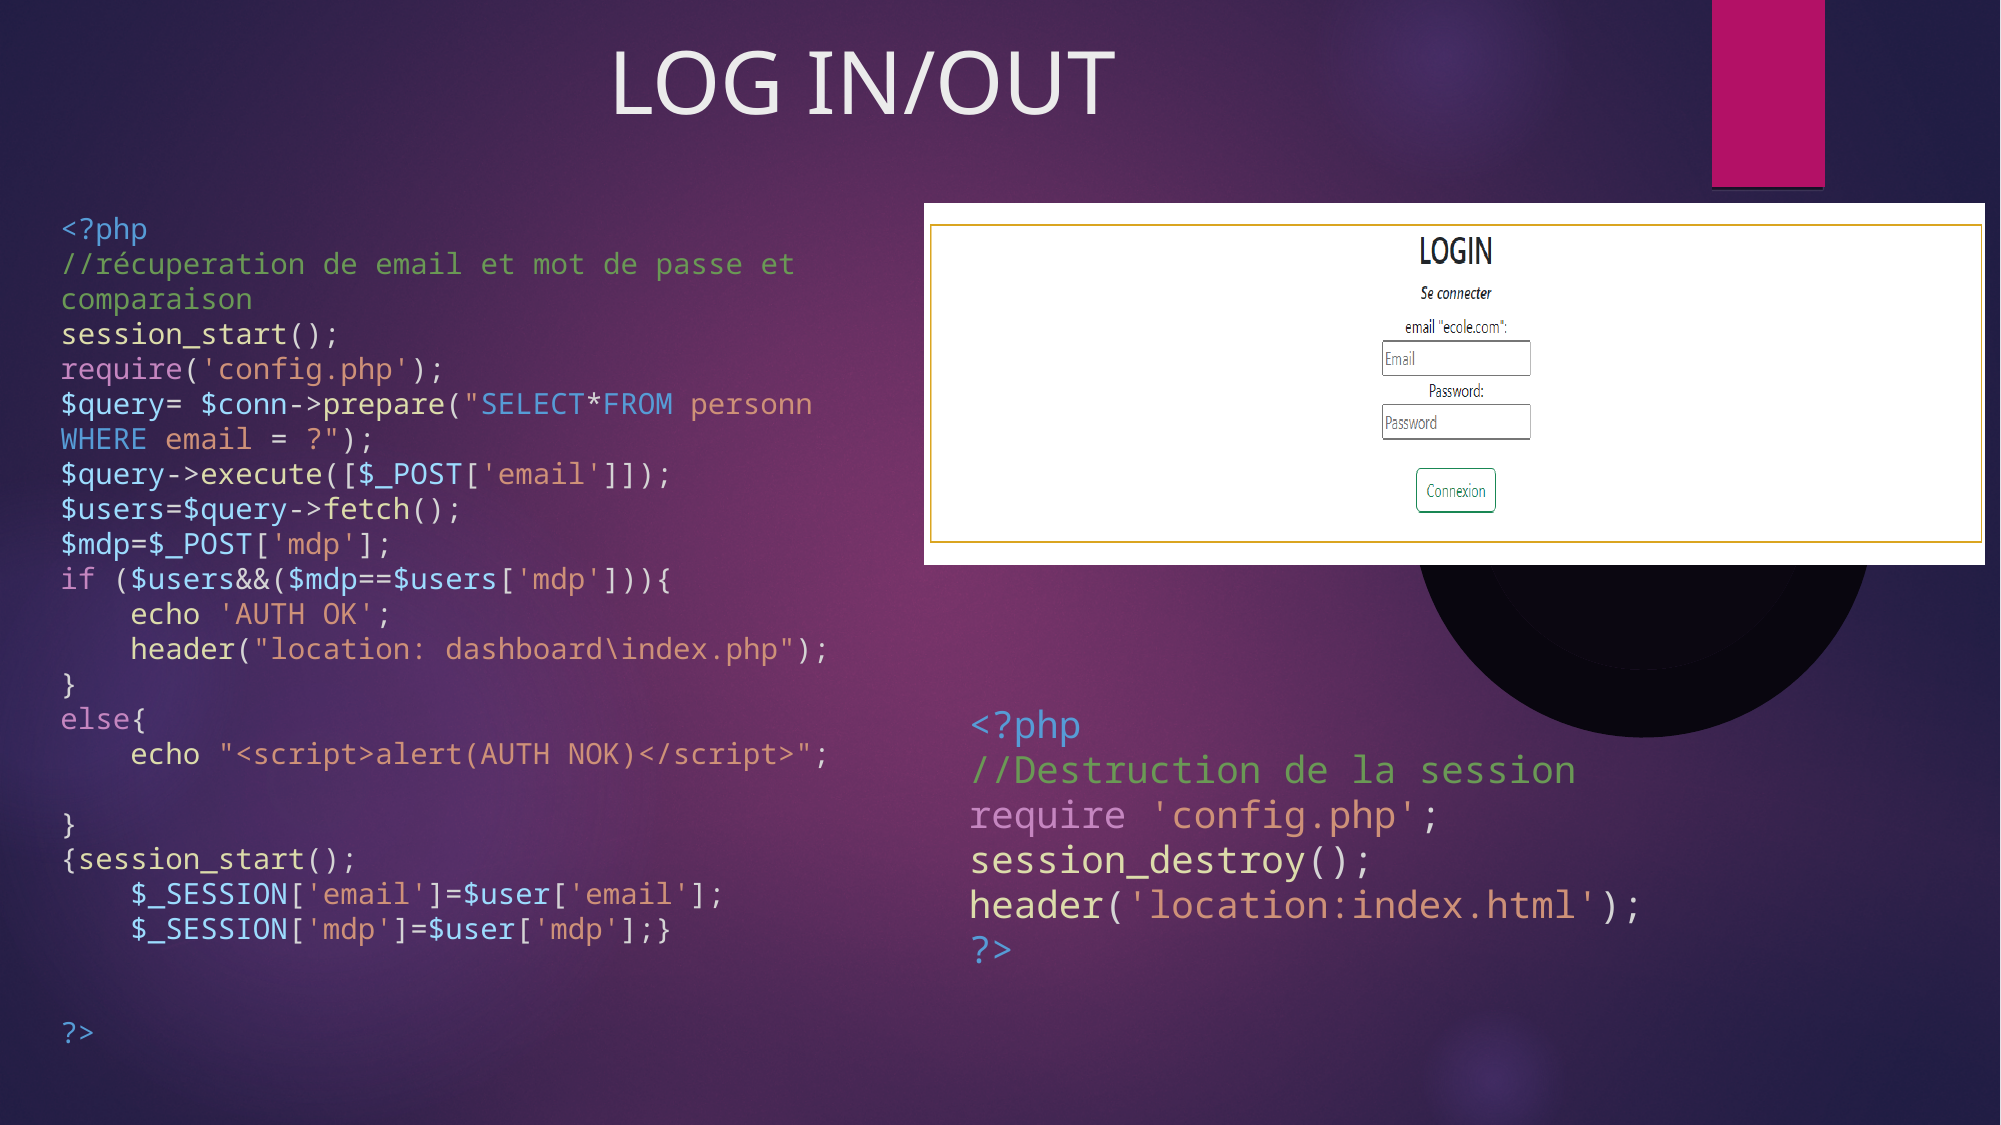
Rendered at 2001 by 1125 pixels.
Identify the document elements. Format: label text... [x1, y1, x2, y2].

text_box <?php //récuperation de email et mot de passe et comparaison session_start(); require('config.php'); $query= $conn->prepare("SELECT*FROM personn WHERE email = ?"); $query->execute([$_POST['email']]); $users=$query->fetch(); $mdp=$_POST['mdp']; if ($users&&($mdp==$users['mdp'])){ echo 'AUTH OK'; header("location: dashboard\index.php"); } else{ echo "<script>alert(AUTH NOK)</script>"; } {session_start(); $_SESSION['email']=$user['email']; $_SESSION['mdp']=$user['mdp'];} ?> [45, 203, 903, 1067]
picture [924, 203, 1985, 565]
text_box <?php //Destruction de la session require 'config.php'; session_destroy(); header('location:index.html'); ?> [954, 693, 1955, 982]
title LOG IN/OUT [593, 19, 1315, 130]
